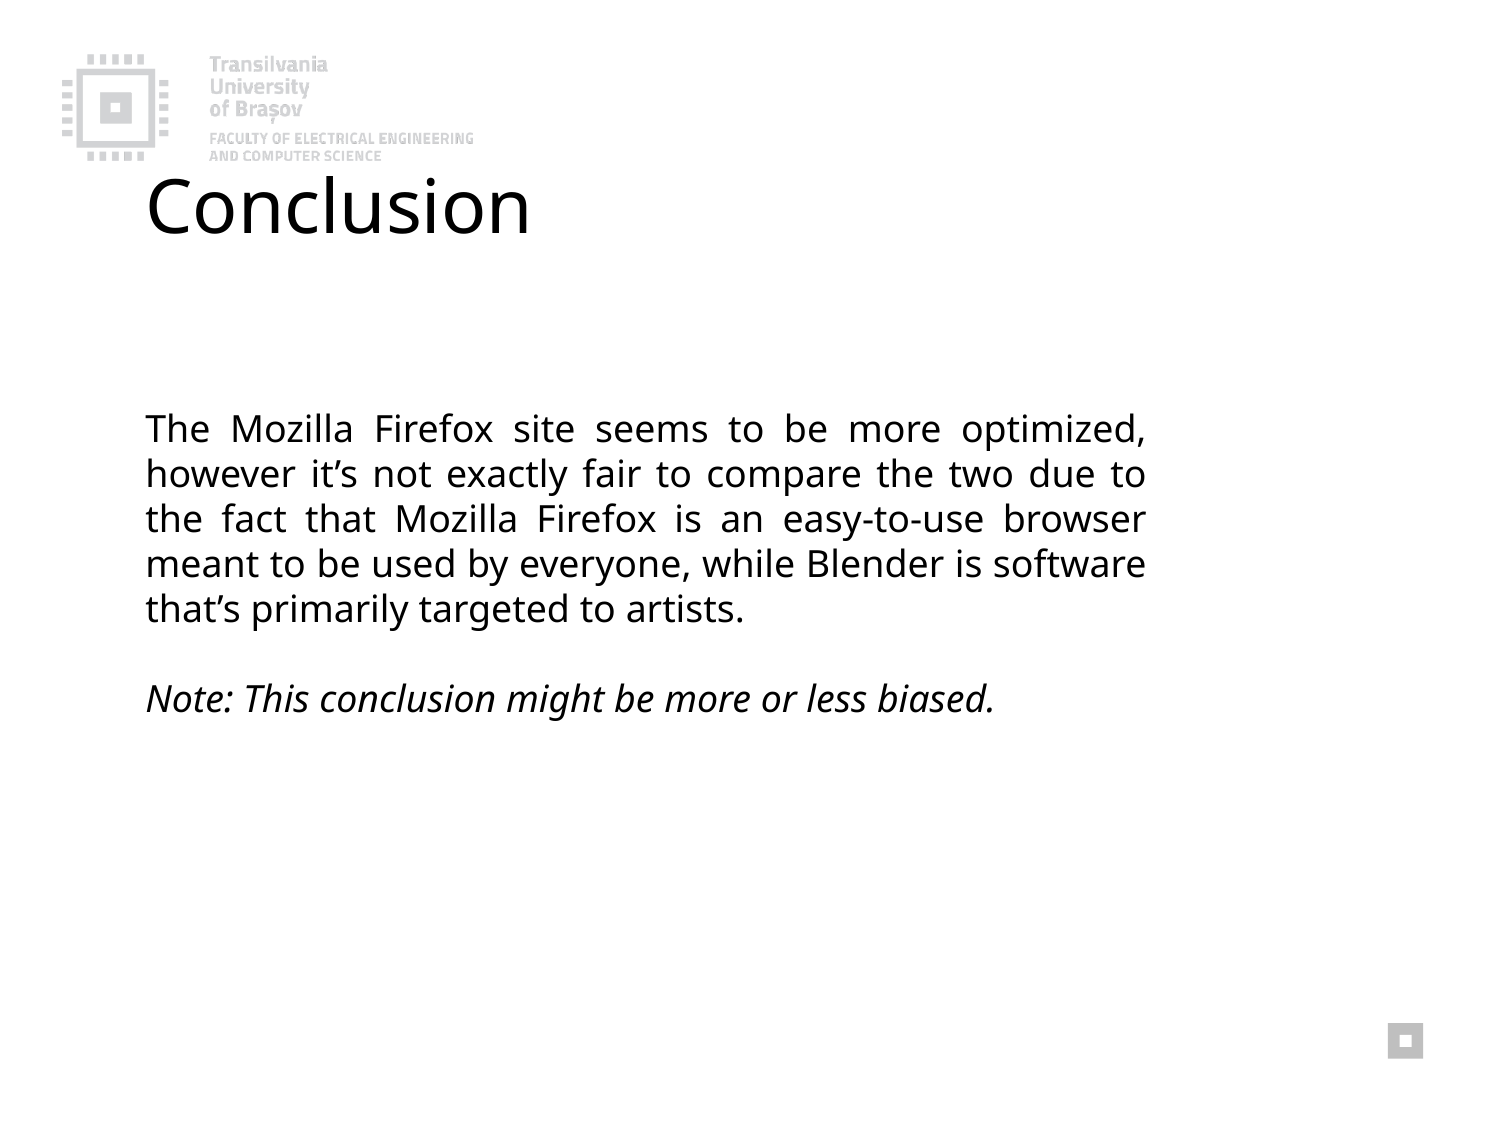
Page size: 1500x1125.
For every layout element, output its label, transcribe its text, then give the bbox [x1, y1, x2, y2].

text_box [1387, 1023, 1424, 1059]
text_box Conclusion [130, 151, 1463, 256]
picture [62, 54, 473, 161]
text_box The Mozilla Firefox site seems to be more optimized, however it’s not exactly fair to compare the two due to the fact that Mozilla Firefox is an easy-to-use browser meant to be used by everyone, while Blender is software that’s primarily targeted to artists. Note: This conclusion might be more or less biased. [130, 397, 1163, 728]
